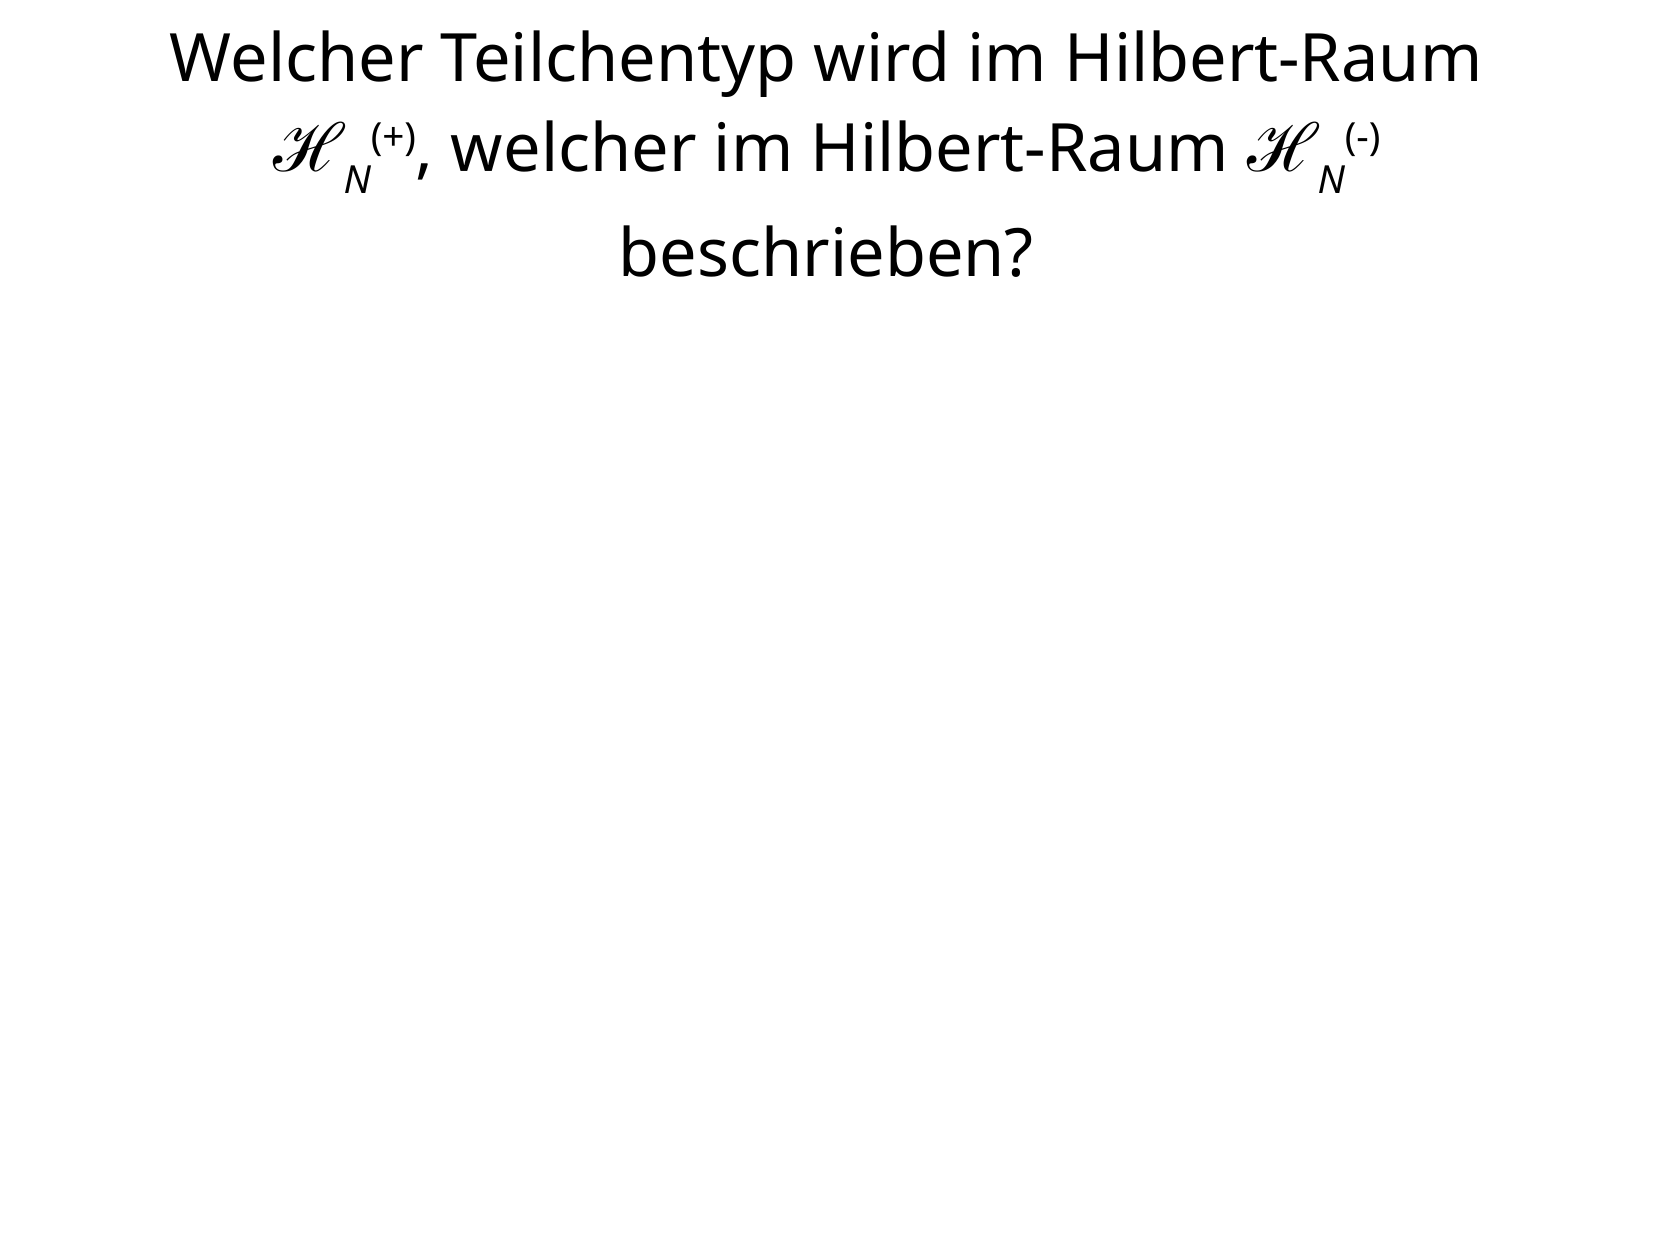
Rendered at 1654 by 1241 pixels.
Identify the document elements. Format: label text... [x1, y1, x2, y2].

title Welcher Teilchentyp wird im Hilbert-Raum ℋN(+), welcher im Hilbert-Raum ℋN(-) beschrieben? [82, 49, 1571, 257]
